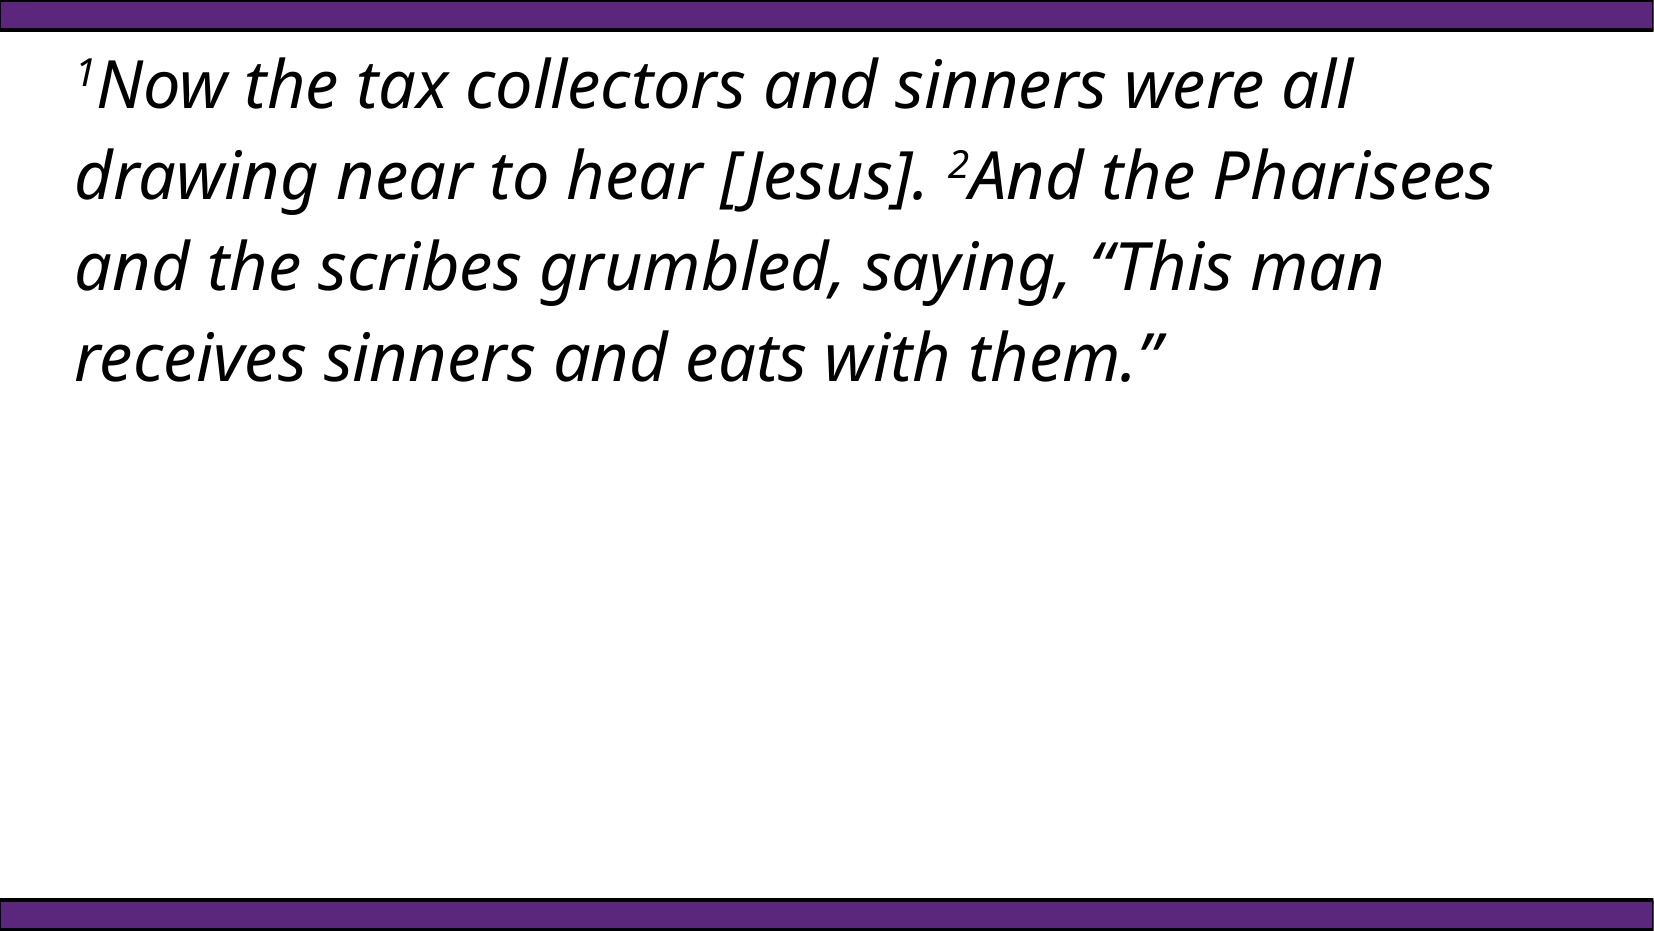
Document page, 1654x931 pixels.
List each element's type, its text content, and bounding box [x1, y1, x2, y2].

picture [0, 31, 1654, 900]
text_box [0, 0, 1654, 31]
text_box [0, 900, 1654, 931]
text_box 1Now the tax collectors and sinners were all drawing near to hear [Jesus]. 2And the Pharisees and the scribes grumbled, saying, “This man receives sinners and eats with them.” [60, 30, 1591, 400]
